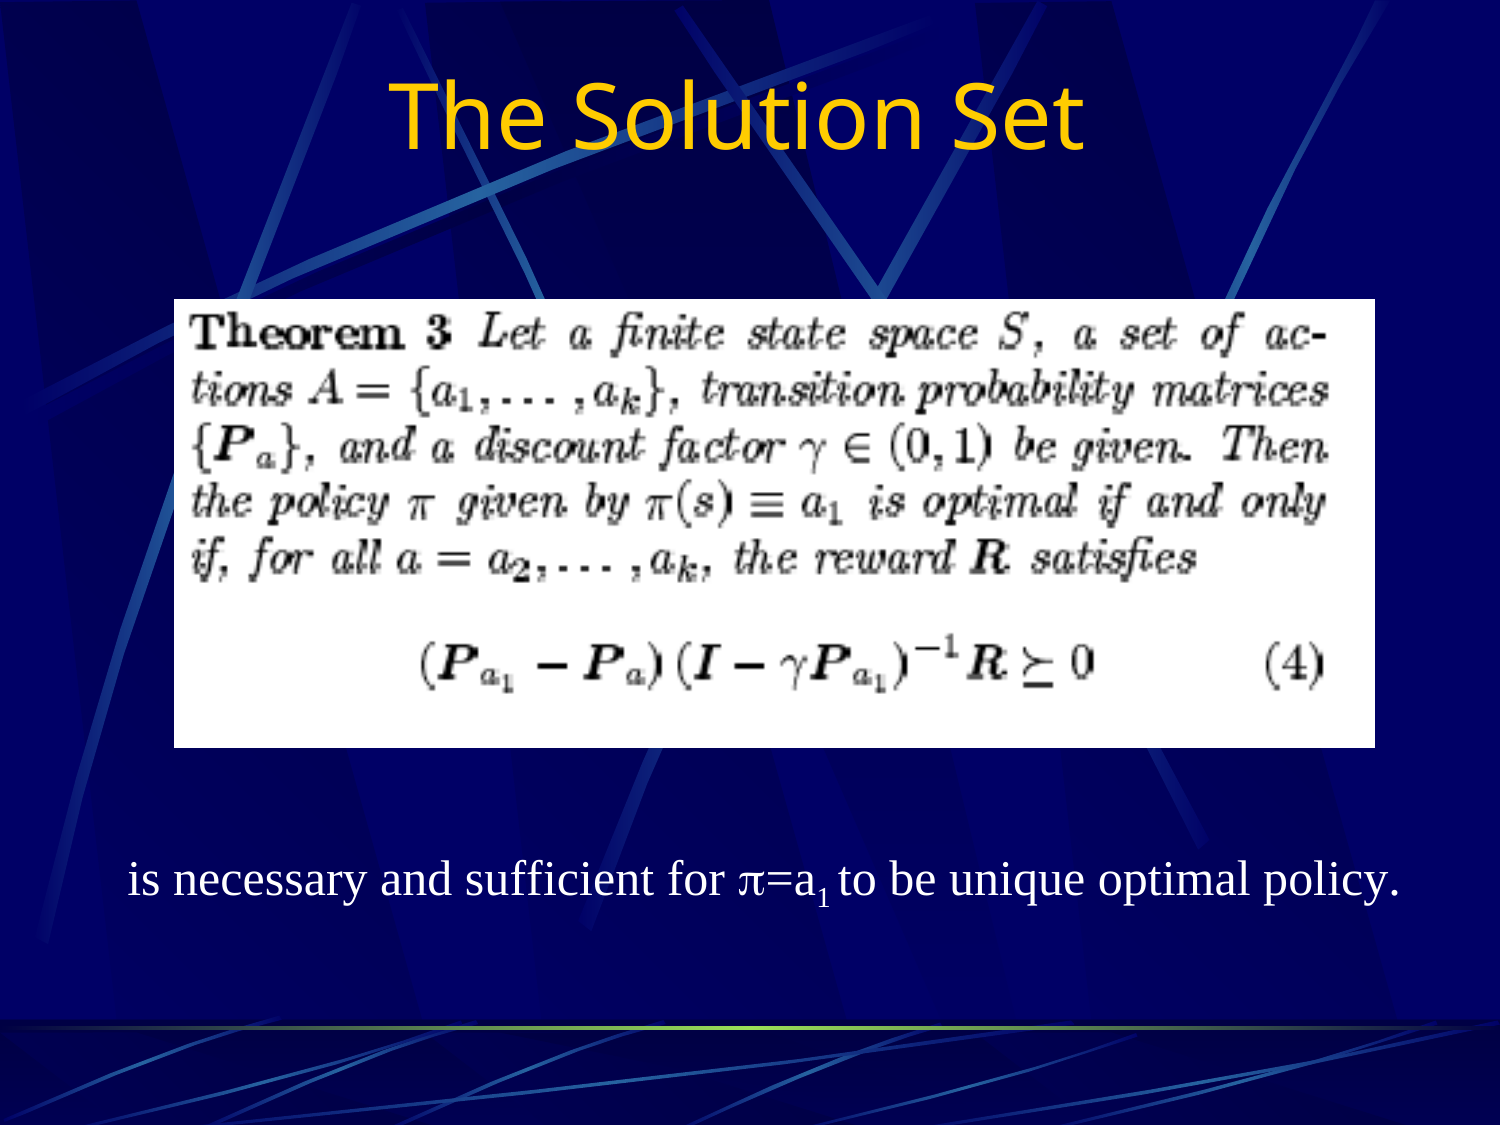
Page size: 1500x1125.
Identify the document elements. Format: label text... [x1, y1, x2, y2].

title The Solution Set [99, 49, 1375, 176]
chart [174, 299, 1375, 748]
text_box is necessary and sufficient for =a1 to be unique optimal policy. [112, 837, 1417, 922]
